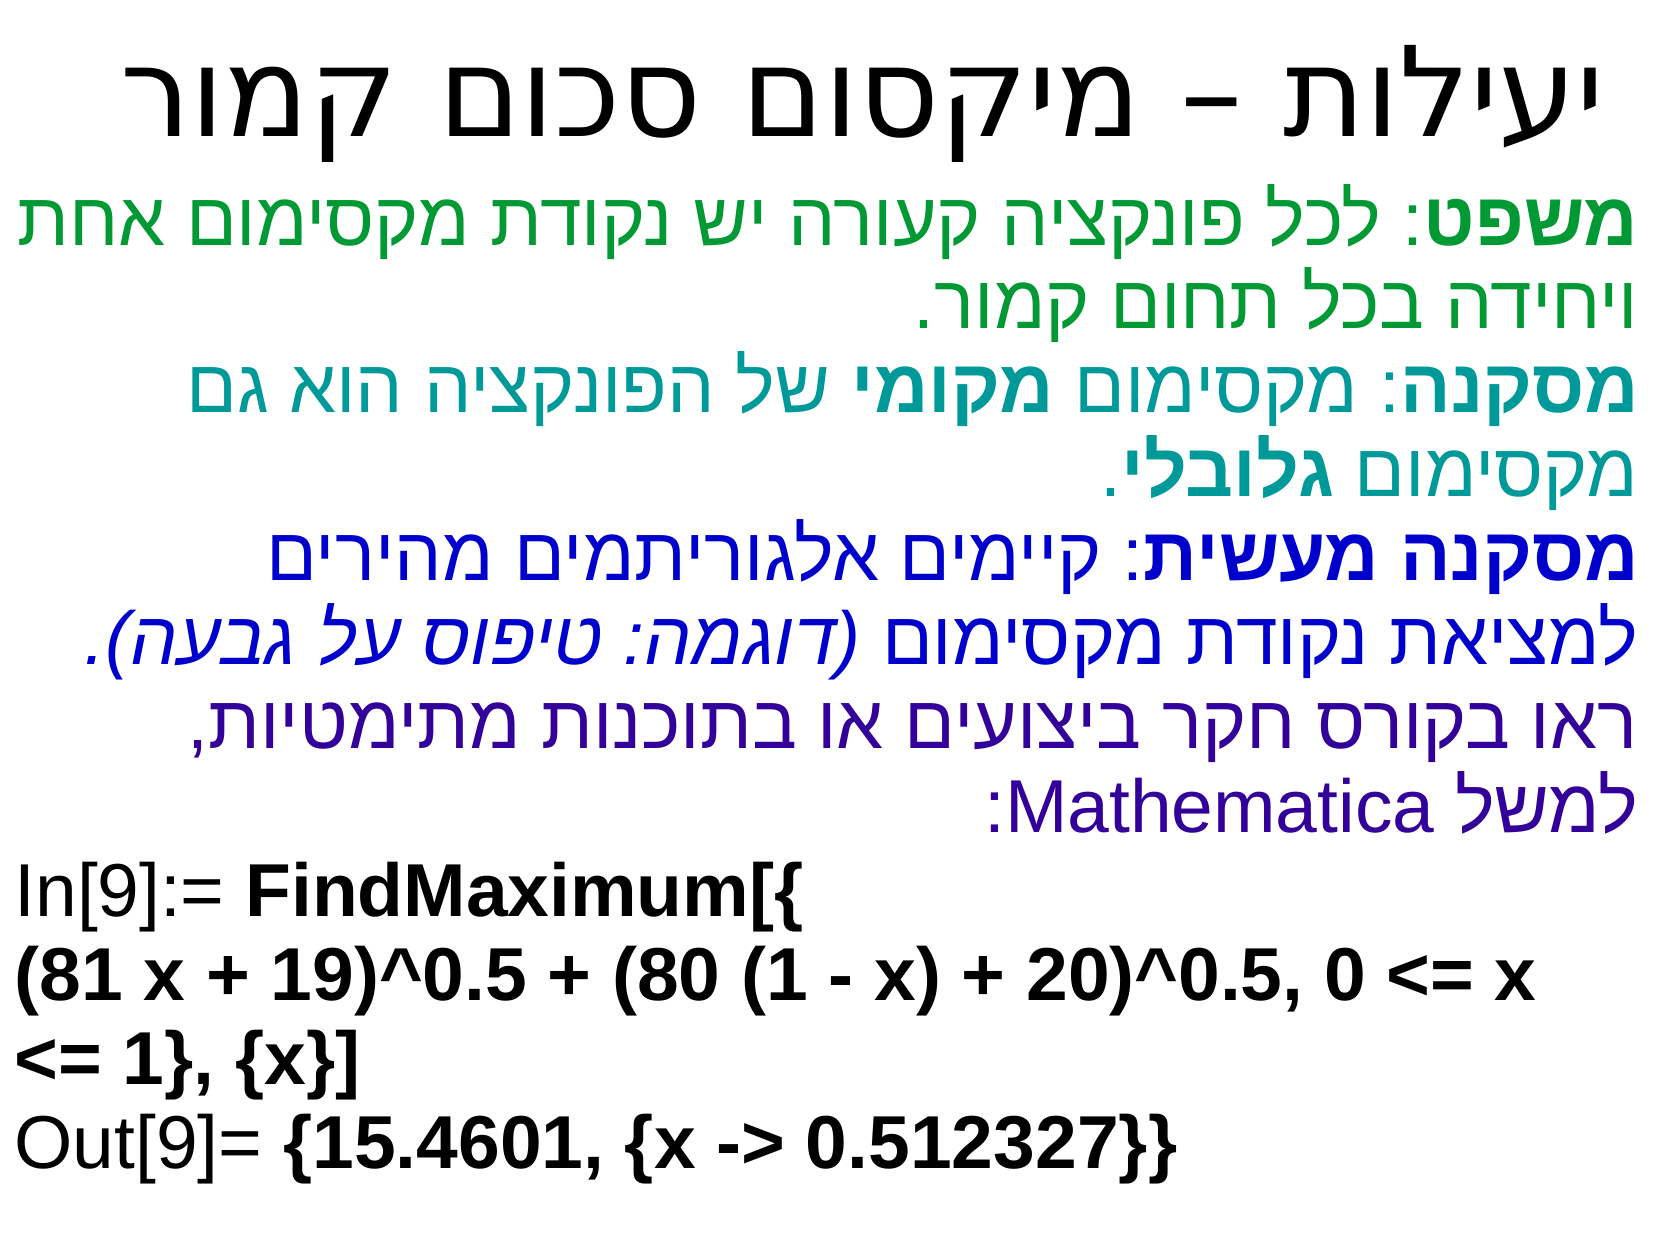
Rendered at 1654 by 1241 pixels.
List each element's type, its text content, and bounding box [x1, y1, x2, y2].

text_box משפט: לכל פונקציה קעורה יש נקודת מקסימום אחת ויחידה בכל תחום קמור. מסקנה: מקסימום מקומי של הפונקציה הוא גם מקסימום גלובלי. מסקנה מעשית: קיימים אלגוריתמים מהירים למציאת נקודת מקסימום (דוגמה: טיפוס על גבעה). ראו בקורס חקר ביצועים או בתוכנות מתימטיות, למשל Mathematica: In[9]:= FindMaximum[{ (81 x + 19)^0.5 + (80 (1 - x) + 20)^0.5, 0 <= x <= 1}, {x}] Out[9]= {15.4601, {x -> 0.512327}} [0, 169, 1654, 1228]
title יעילות – מיקסום סכום קמור [30, 7, 1654, 166]
